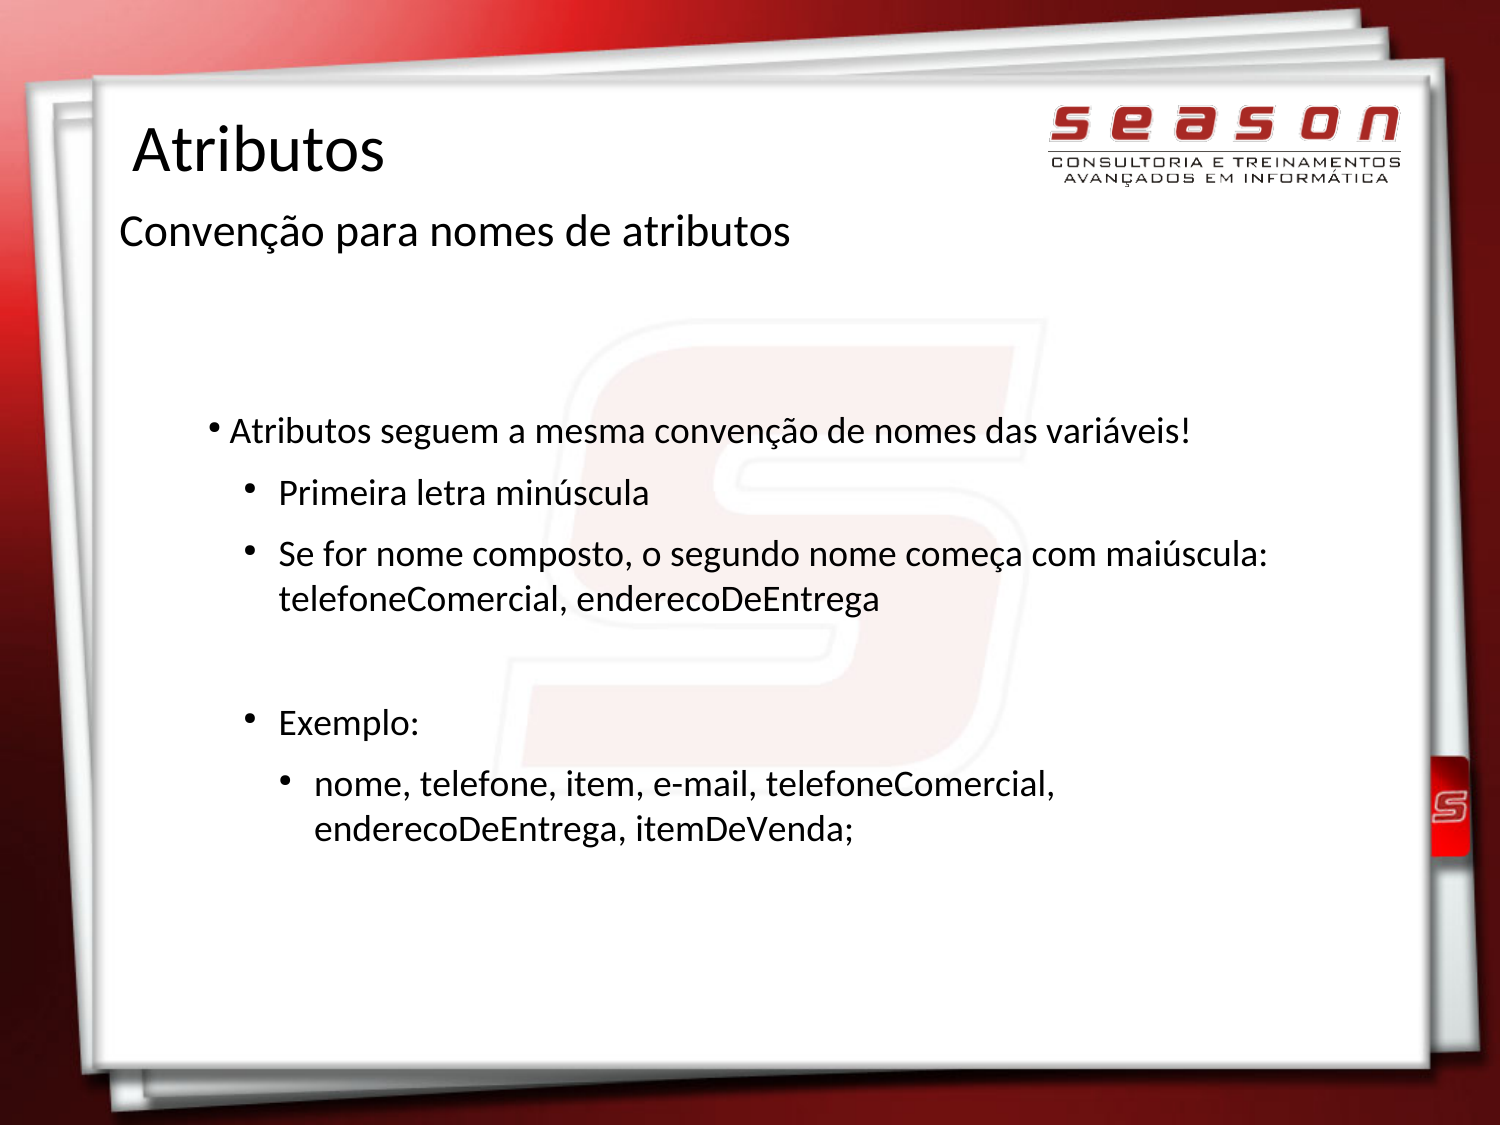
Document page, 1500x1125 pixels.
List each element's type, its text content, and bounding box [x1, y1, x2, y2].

text_box Atributos seguem a mesma convenção de nomes das variáveis! Primeira letra minúscula Se for nome composto, o segundo nome começa com maiúscula: telefoneComercial, enderecoDeEntrega Exemplo: nome, telefone, item, e-mail, telefoneComercial, enderecoDeEntrega, itemDeVenda; [207, 383, 1328, 872]
picture [0, 0, 1500, 1125]
text_box Convenção para nomes de atributos [119, 200, 1240, 256]
title Atributos [118, 33, 1394, 257]
